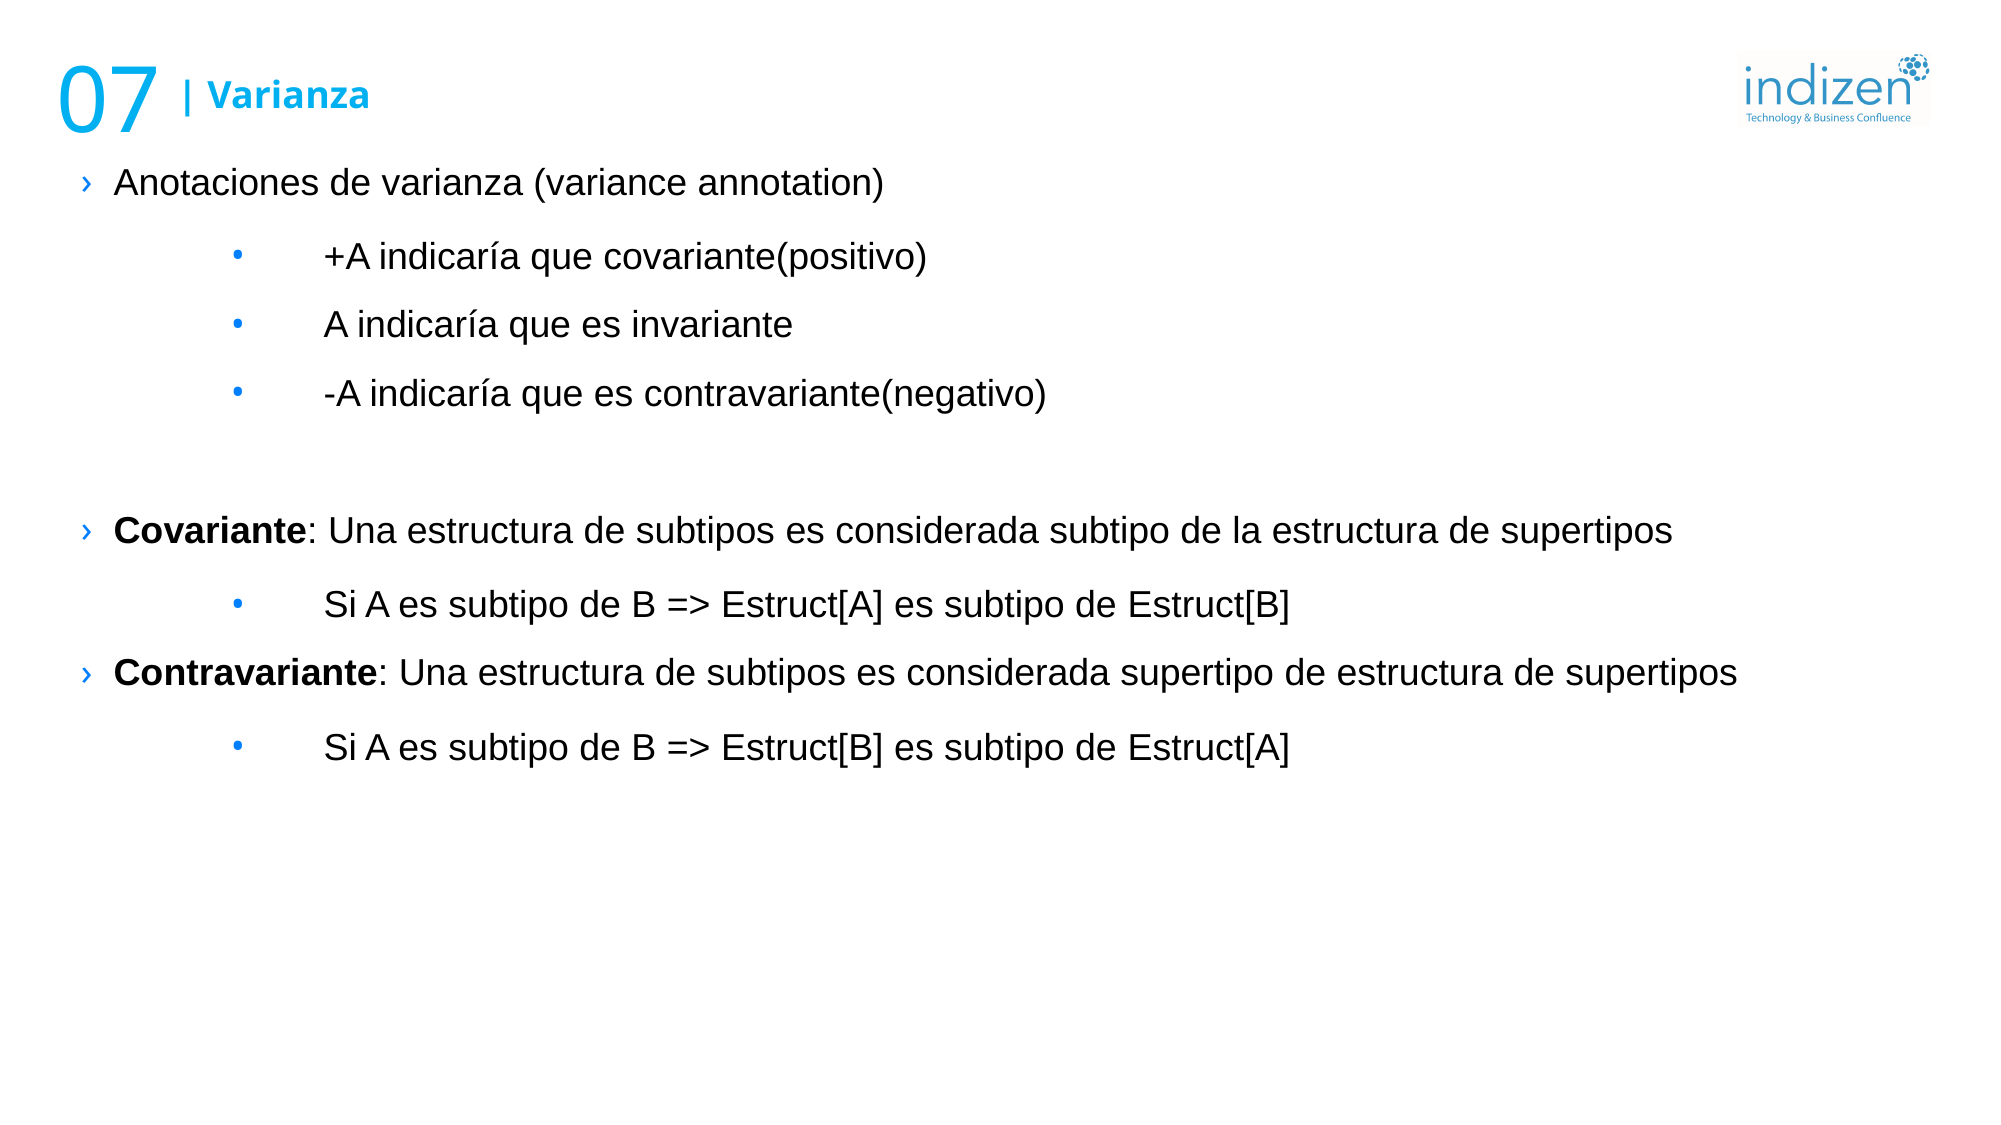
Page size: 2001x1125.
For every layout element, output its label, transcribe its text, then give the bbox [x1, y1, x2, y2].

text_box 07 [69, 72, 96, 126]
text_box 07 [41, 45, 1392, 127]
text_box Anotaciones de varianza (variance annotation) +A indicaría que covariante(positivo) A indicaría que es invariante -A indicaría que es contravariante(negativo) Covariante: Una estructura de subtipos es considerada subtipo de la estructura de supertipos Si A es subtipo de B => Estruct[A] es subtipo de Estruct[B] Contravariante: Una estructura de subtipos es considerada supertipo de estructura de supertipos Si A es subtipo de B => Estruct[B] es subtipo de Estruct[A] [80, 155, 1843, 981]
picture [1737, 51, 1931, 127]
text_box | Varianza [157, 60, 1276, 126]
